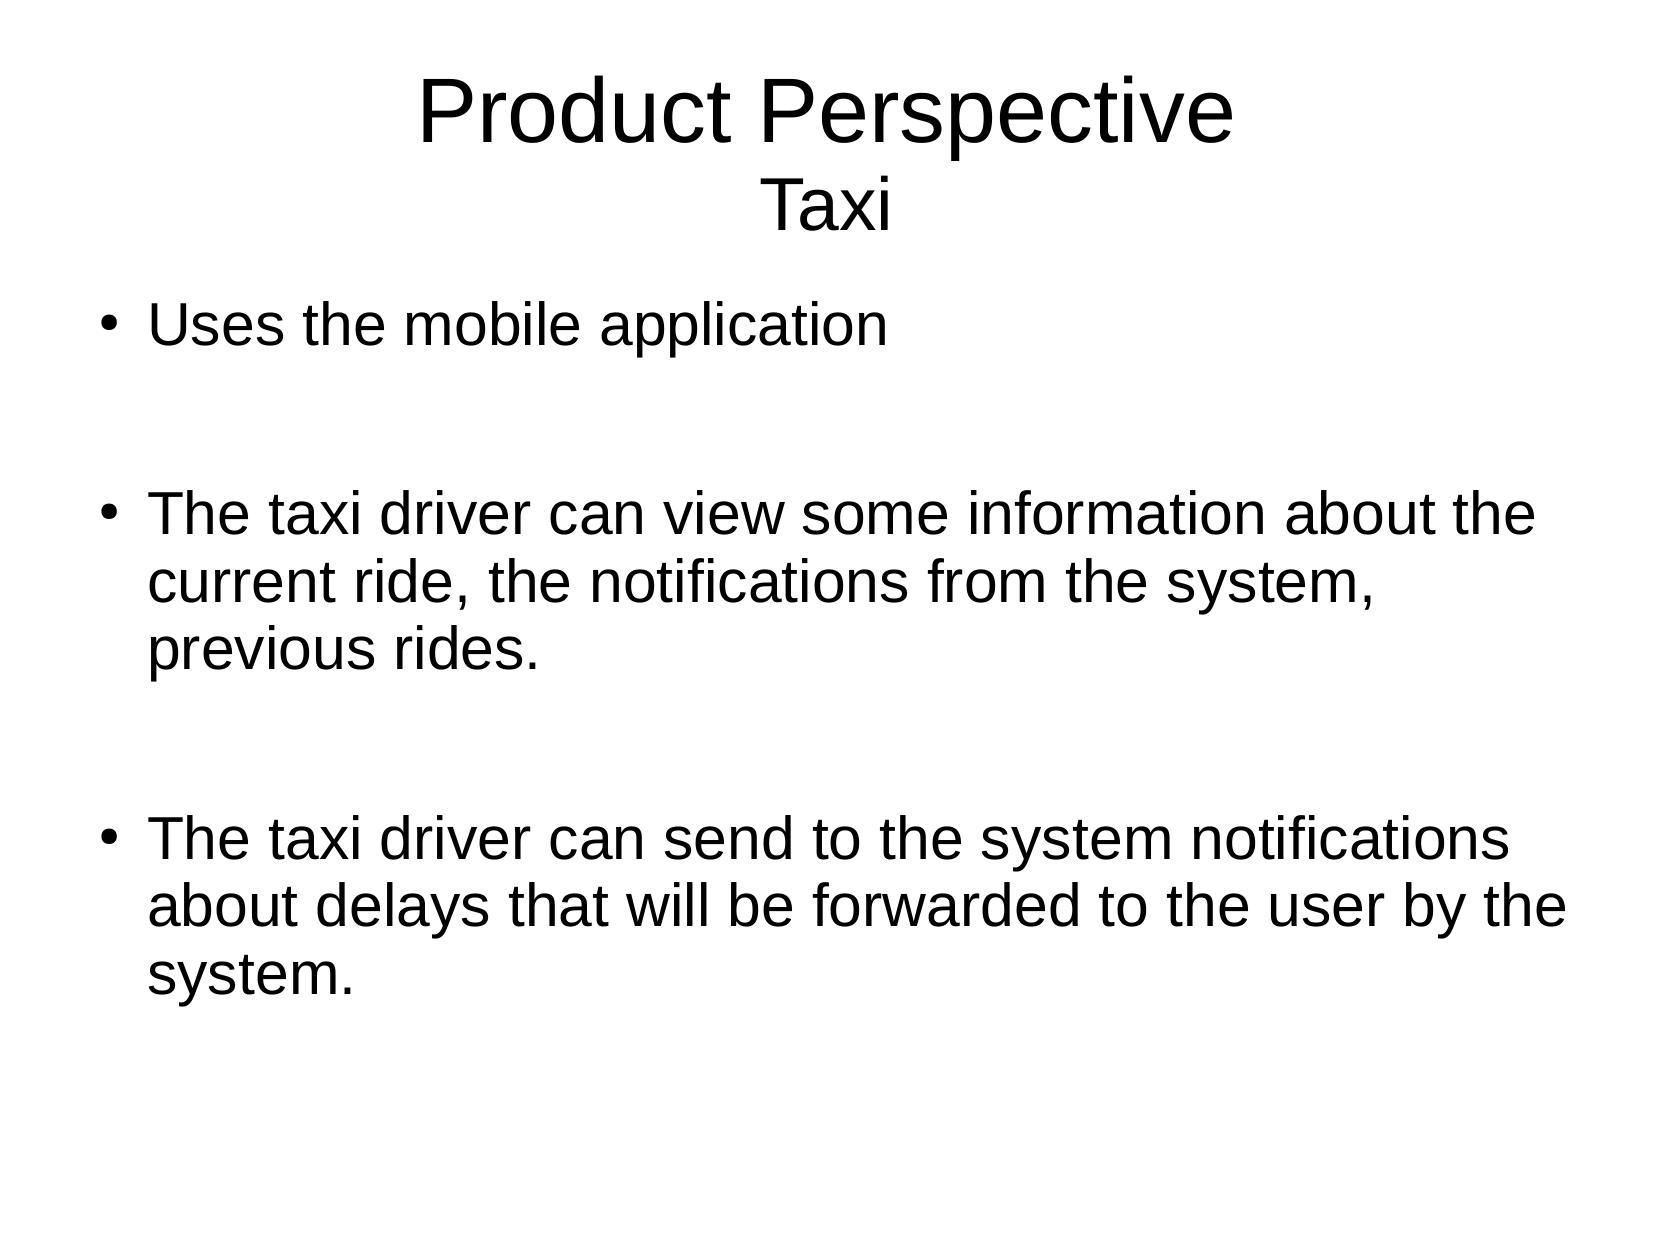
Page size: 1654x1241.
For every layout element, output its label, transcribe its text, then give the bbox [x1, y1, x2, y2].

list Uses the mobile application The taxi driver can view some information about the current ride, the notifications from the system, previous rides. The taxi driver can send to the system notifications about delays that will be forwarded to the user by the system. [82, 290, 1571, 1010]
title Product Perspective Taxi [82, 49, 1571, 257]
